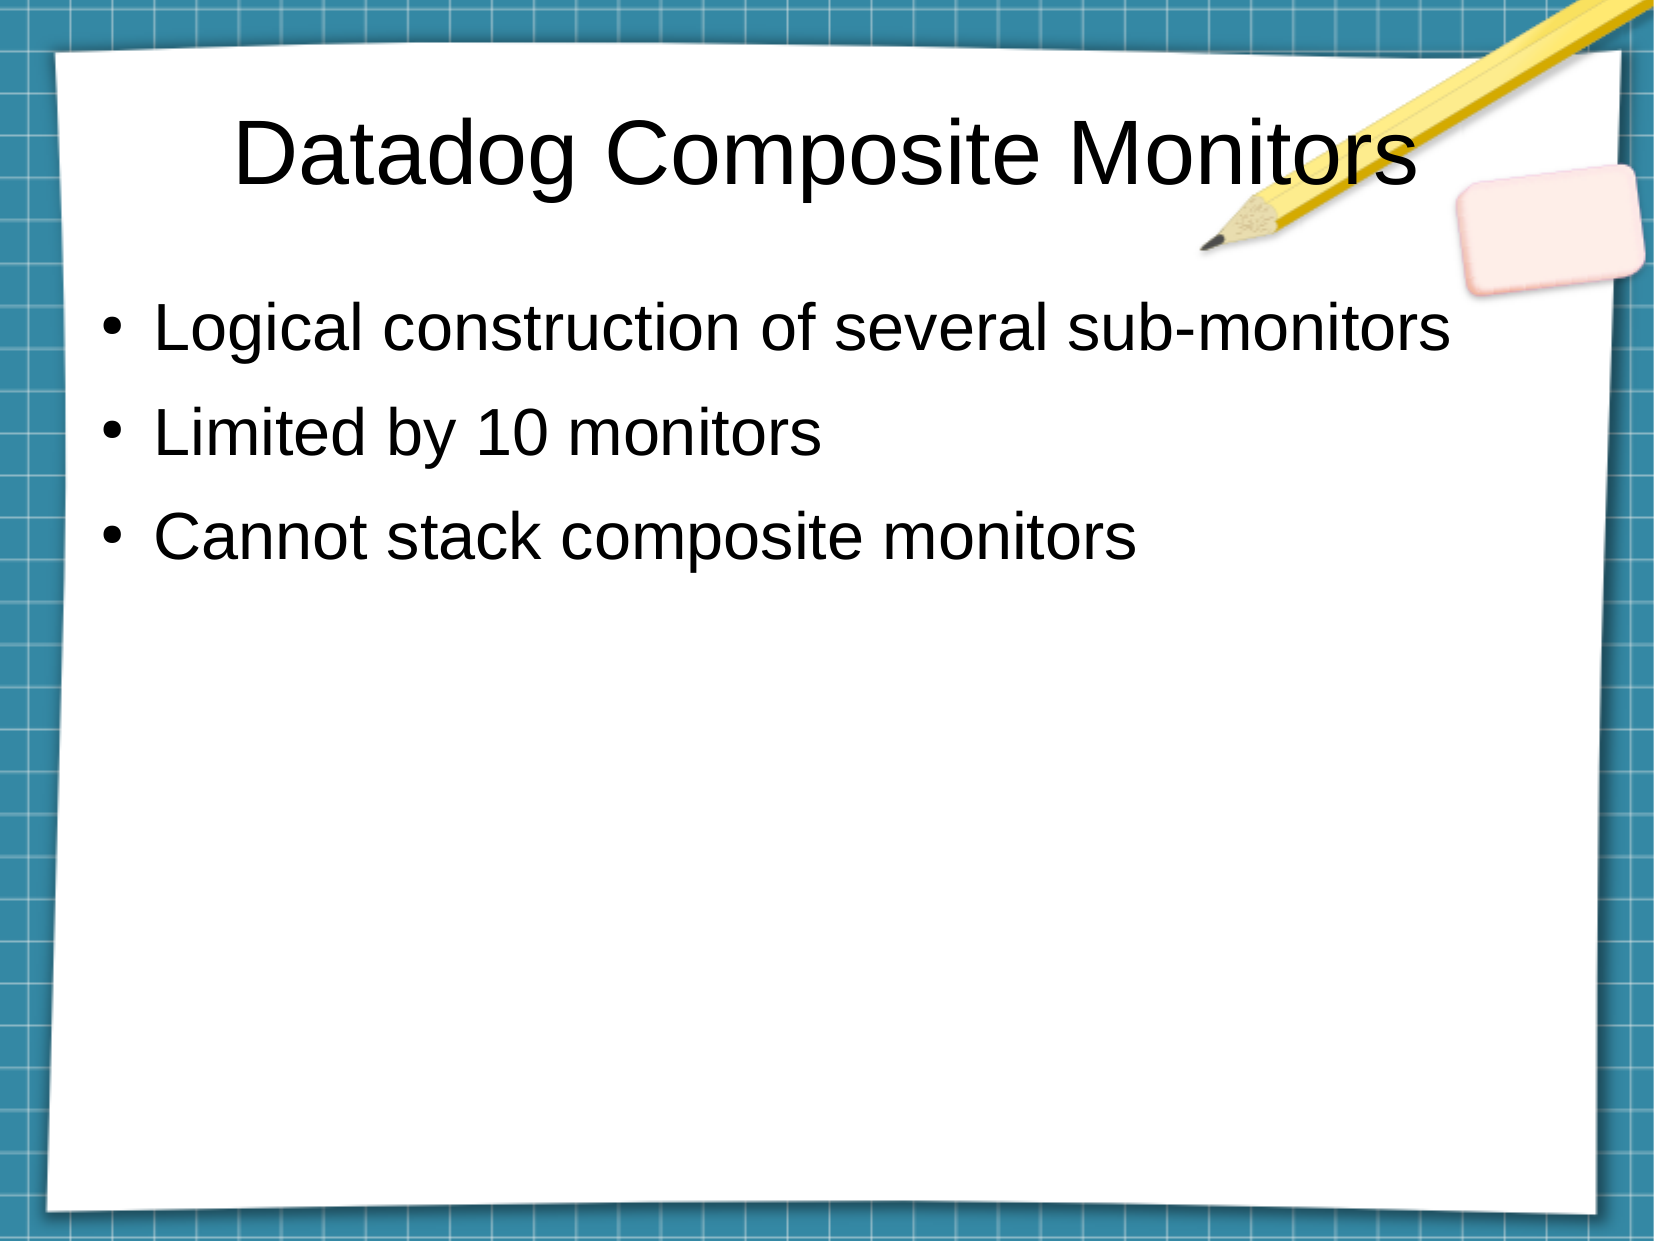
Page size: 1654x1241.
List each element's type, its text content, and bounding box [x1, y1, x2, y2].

picture [0, 0, 1654, 1241]
title Datadog Composite Monitors [82, 49, 1571, 257]
list Logical construction of several sub-monitors Limited by 10 monitors Cannot stack composite monitors [82, 290, 1571, 1010]
